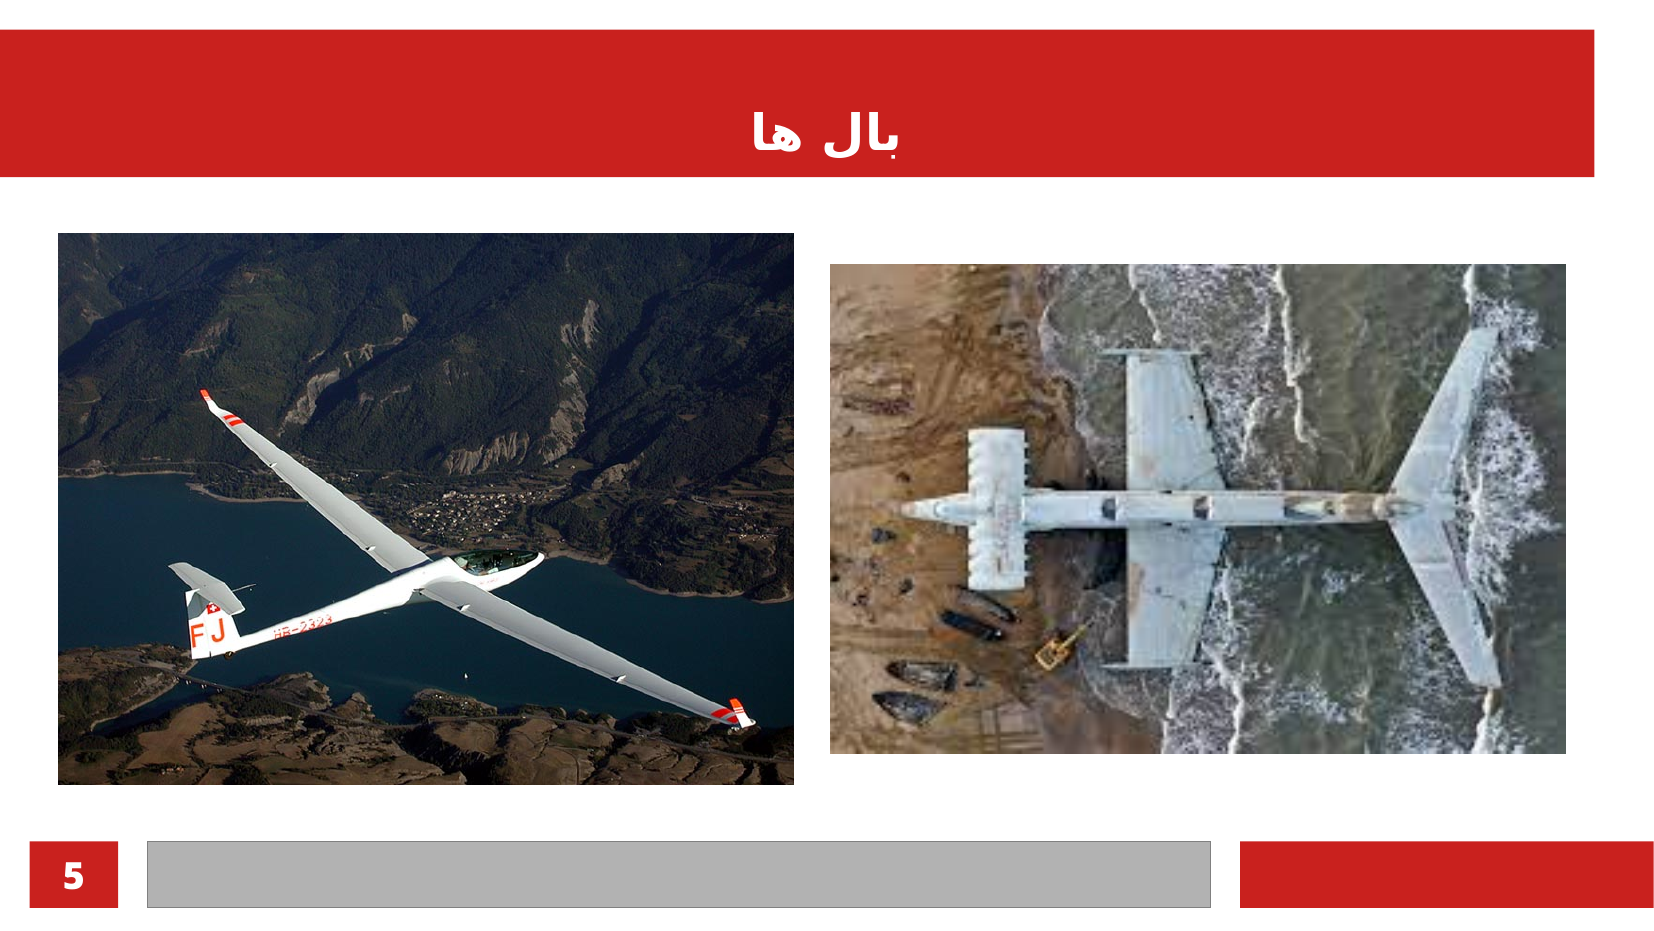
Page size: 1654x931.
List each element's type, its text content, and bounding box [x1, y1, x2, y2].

title بال ها [59, 44, 1595, 163]
picture [58, 233, 794, 785]
picture [830, 264, 1566, 754]
